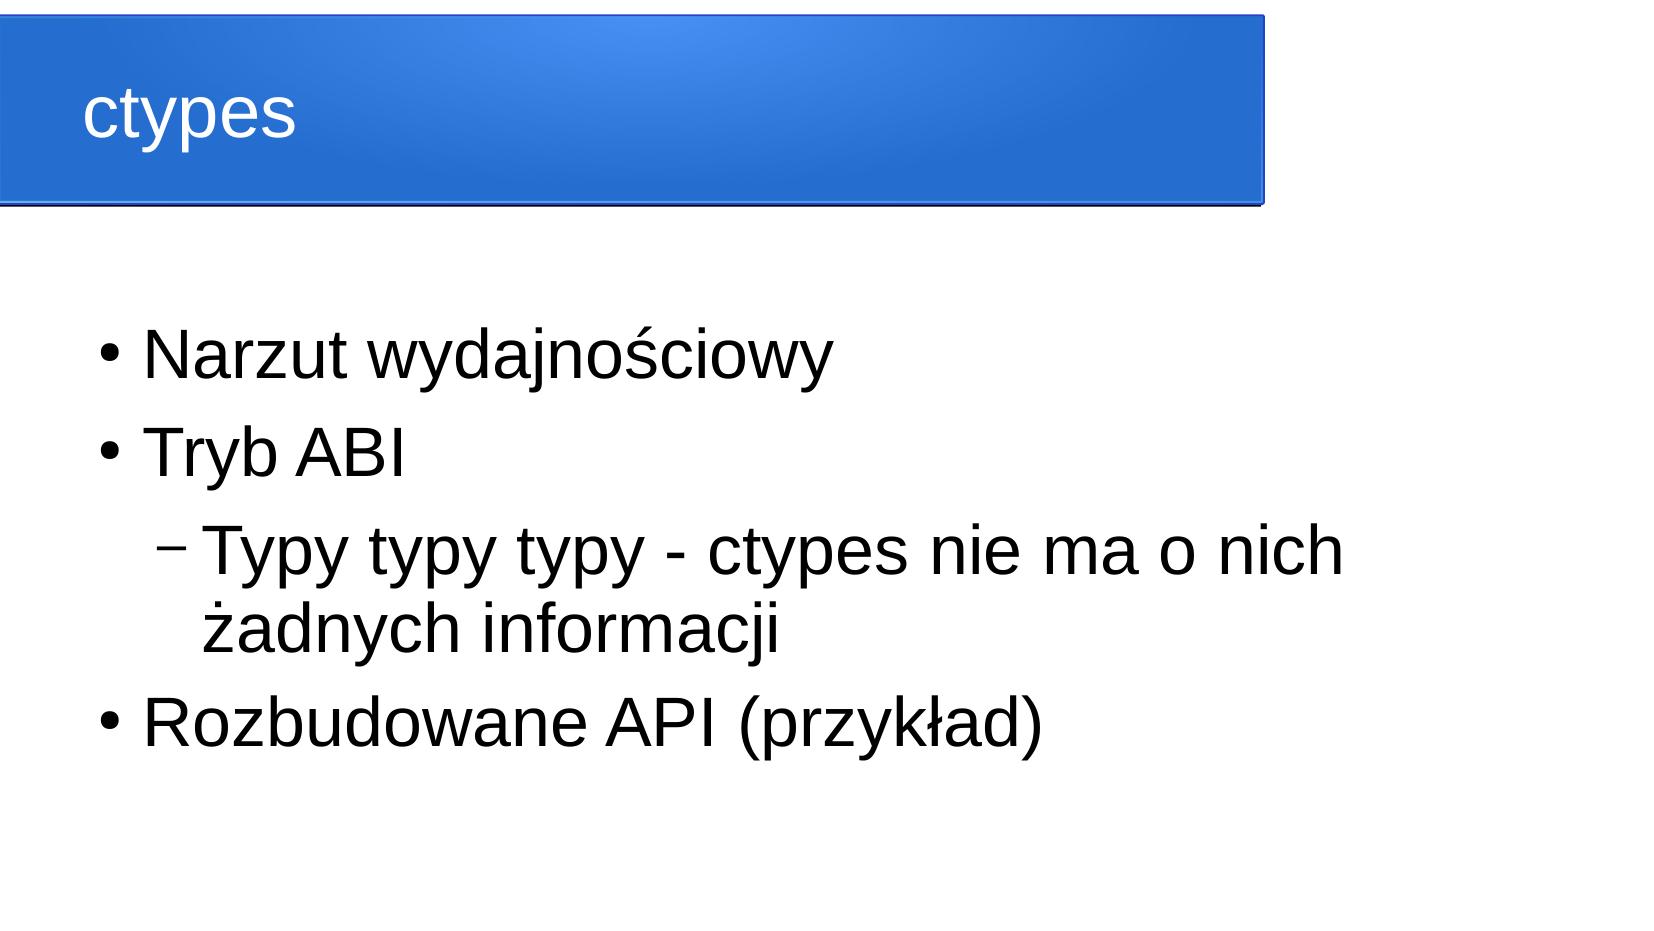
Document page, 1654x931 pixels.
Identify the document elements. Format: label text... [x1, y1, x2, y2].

title ctypes [82, 35, 1235, 189]
list Narzut wydajnościowy Tryb ABI Typy typy typy - ctypes nie ma o nich żadnych informacji Rozbudowane API (przykład) [82, 315, 1571, 764]
